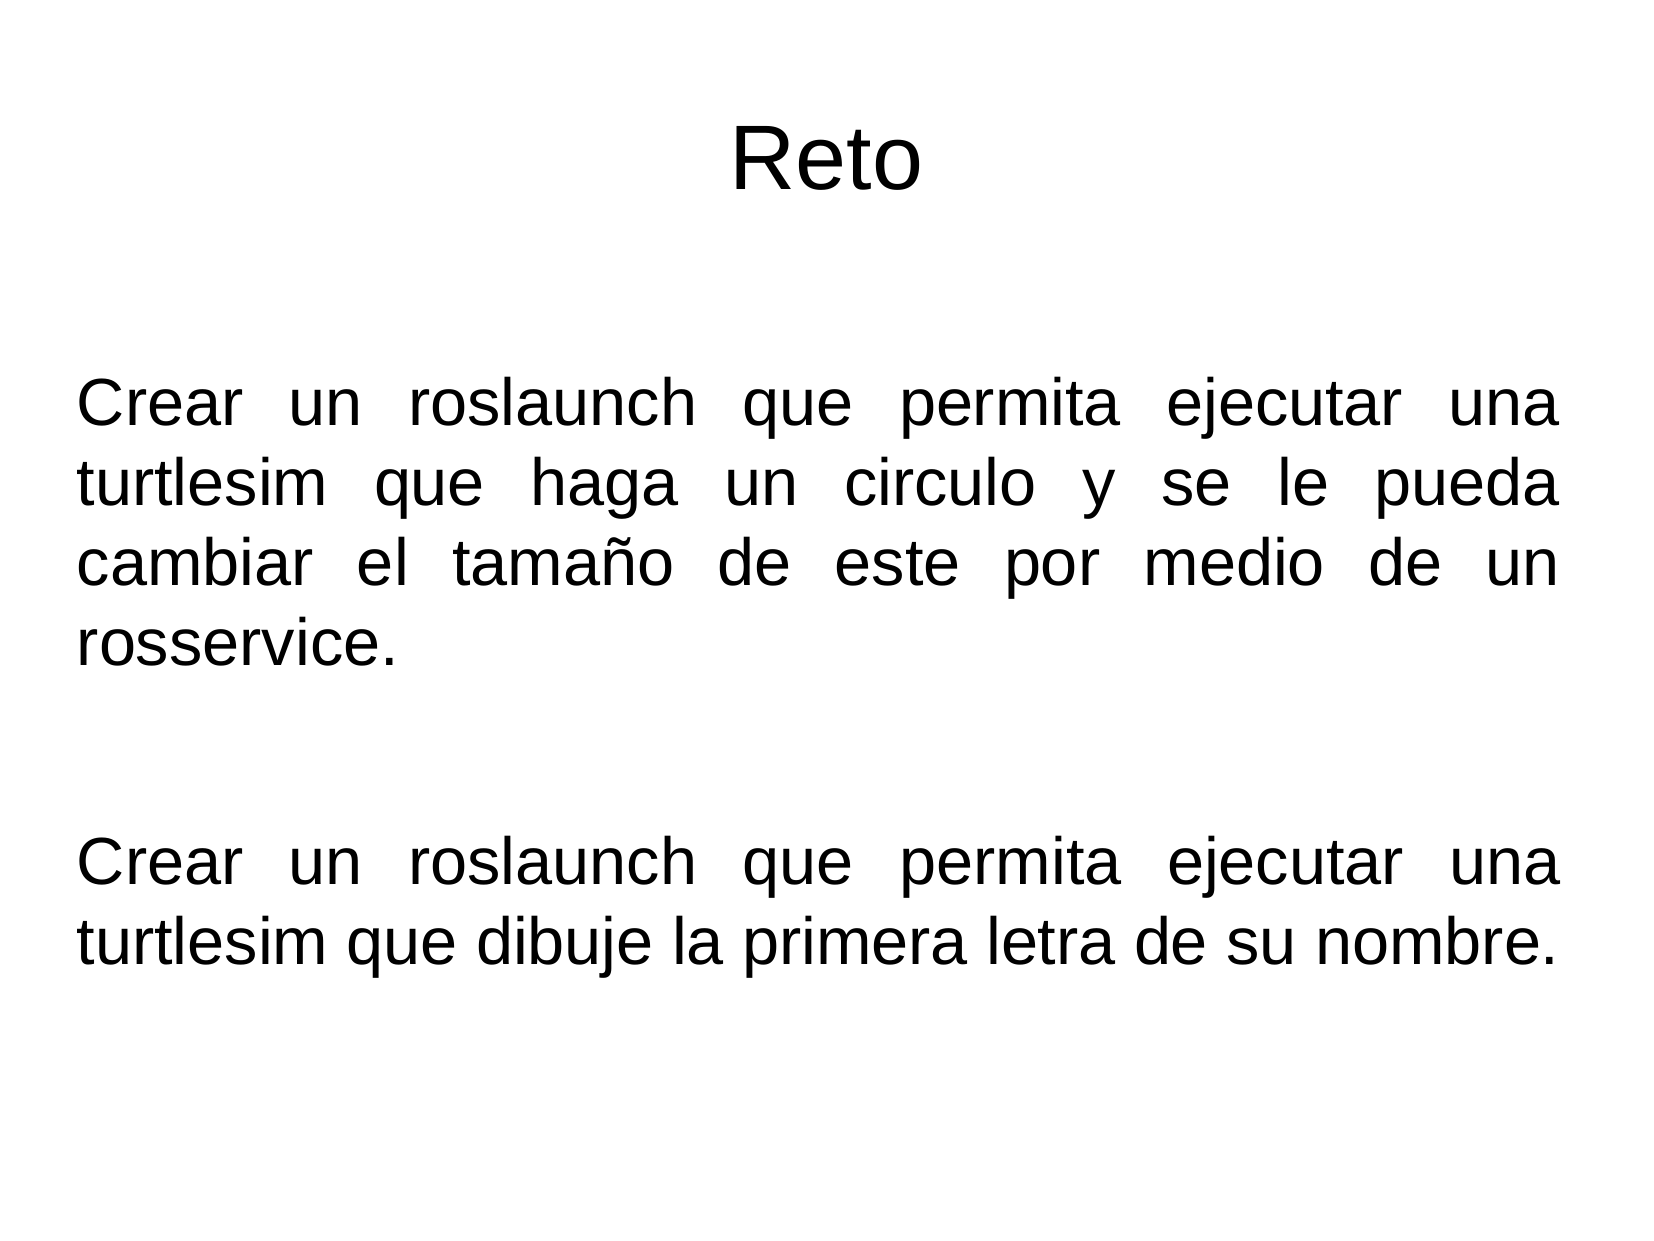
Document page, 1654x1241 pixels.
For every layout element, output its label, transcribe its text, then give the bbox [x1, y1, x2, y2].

subtitle Crear un roslaunch que permita ejecutar una turtlesim que haga un circulo y se le pueda cambiar el tamaño de este por medio de un rosservice. Crear un roslaunch que permita ejecutar una turtlesim que dibuje la primera letra de su nombre. [76, 358, 1591, 856]
title Reto [82, 49, 1571, 257]
